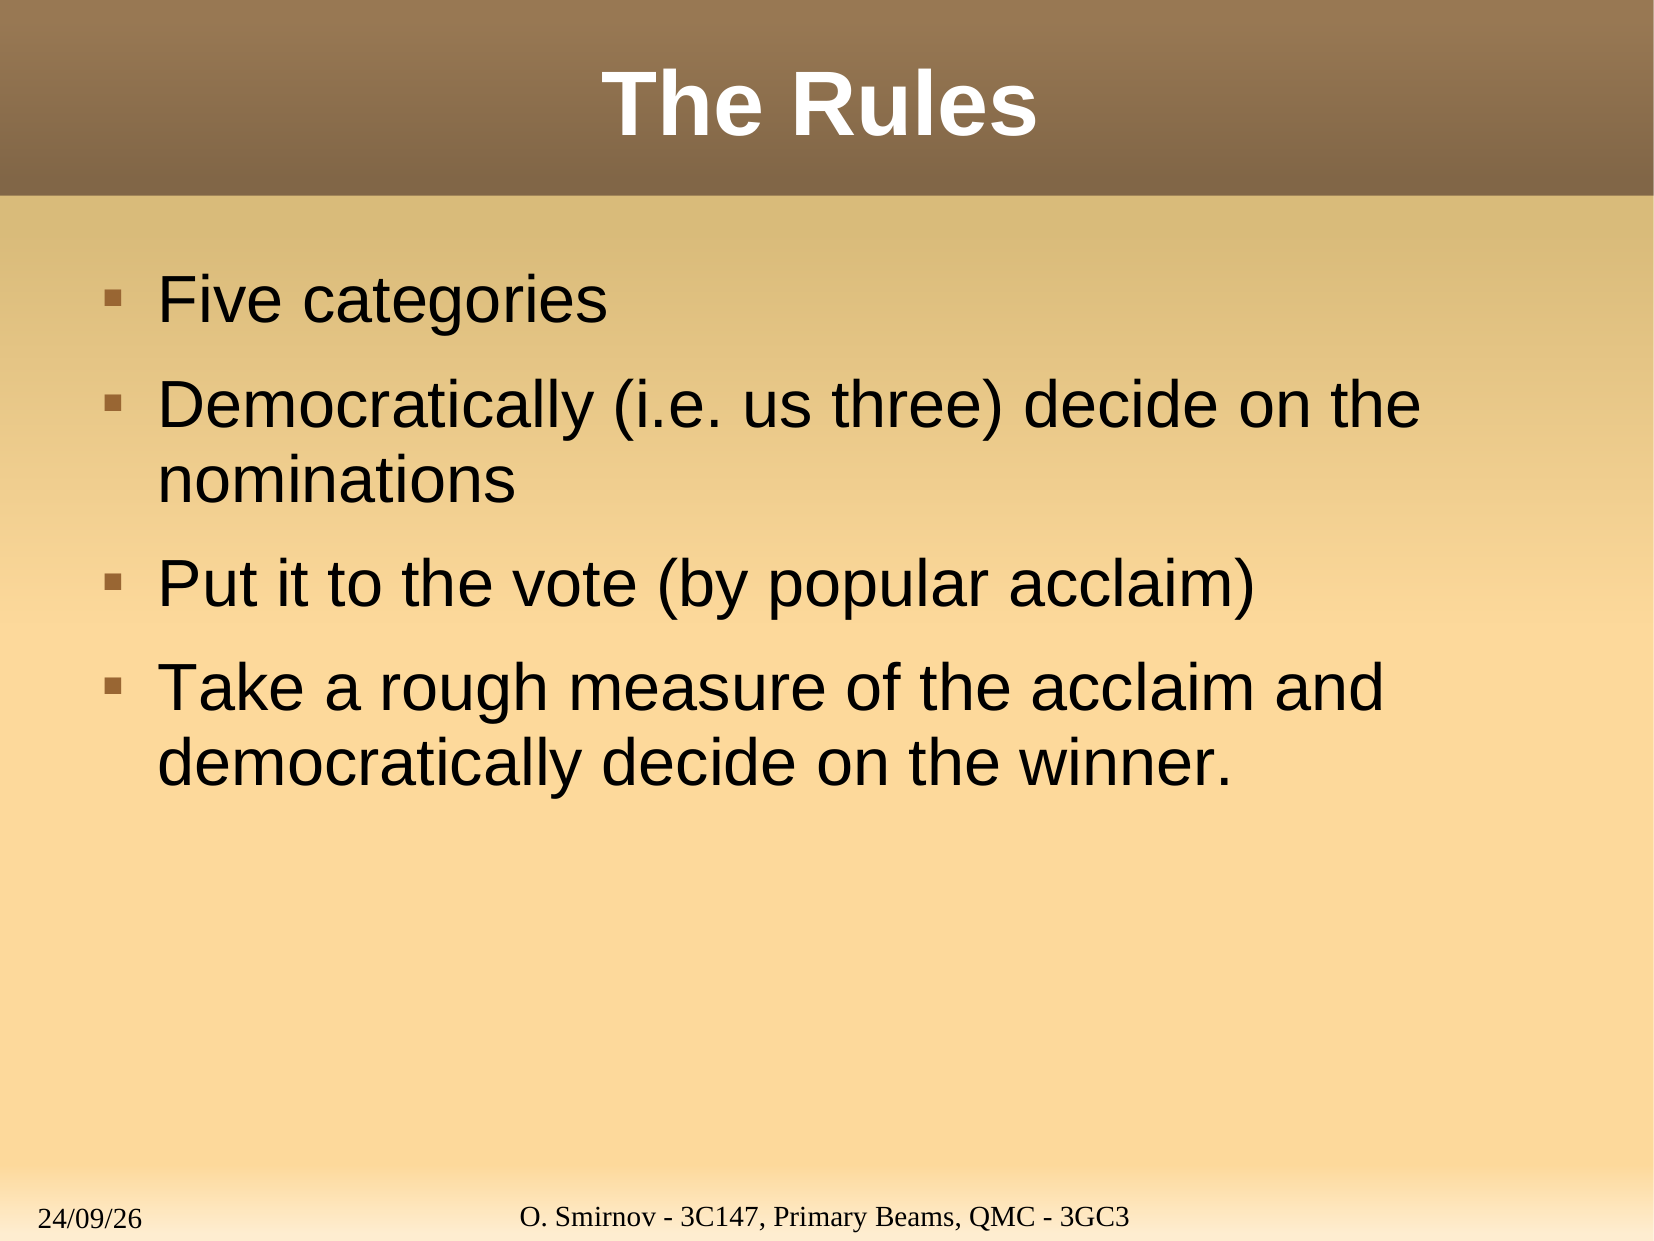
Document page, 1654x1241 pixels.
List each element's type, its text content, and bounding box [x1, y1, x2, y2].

list Five categories Democratically (i.e. us three) decide on the nominations Put it to the vote (by popular acclaim) Take a rough measure of the acclaim and democratically decide on the winner. [86, 262, 1576, 1081]
picture [0, 0, 1654, 1241]
title The Rules [76, 0, 1565, 208]
